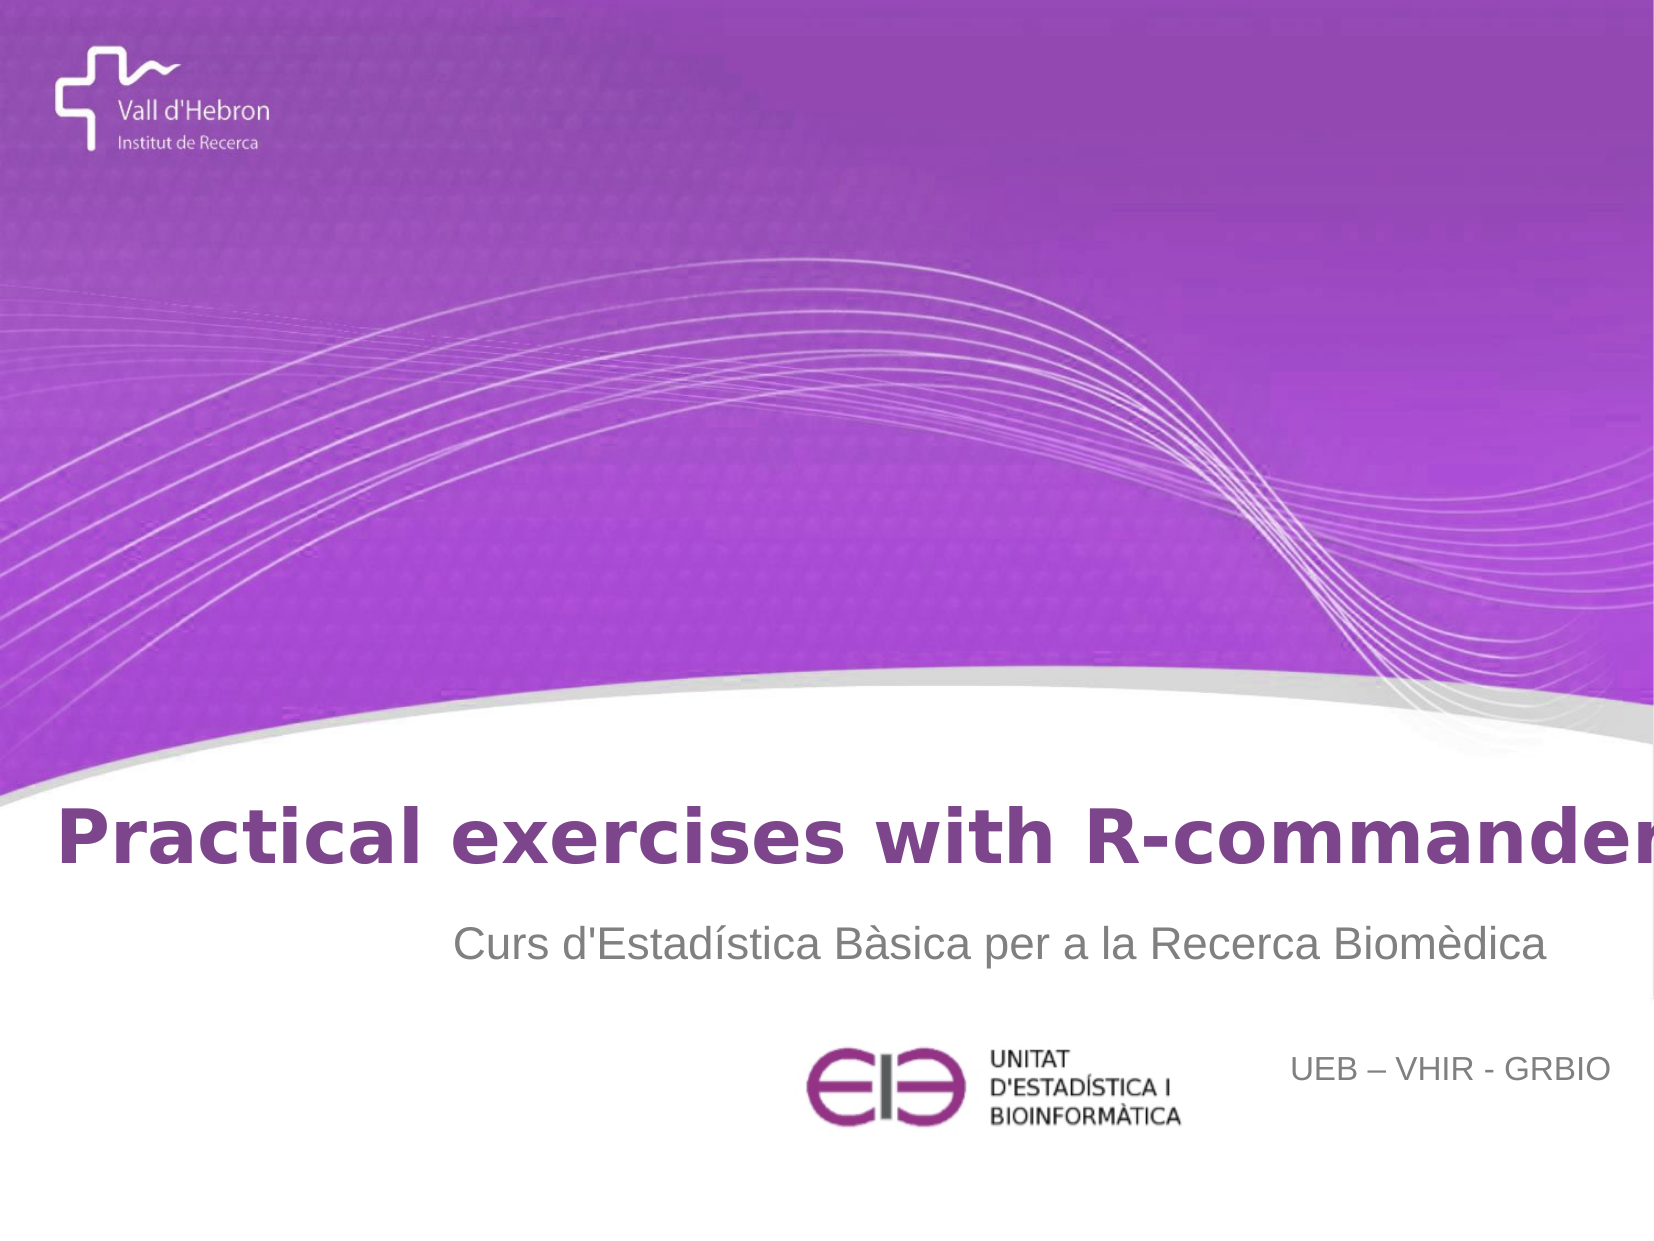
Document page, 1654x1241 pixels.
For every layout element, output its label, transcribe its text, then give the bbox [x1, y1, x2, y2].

text_box Curs d'Estadística Bàsica per a la Recerca Biomèdica [452, 918, 1567, 979]
text_box Practical exercises with R-commander [55, 793, 1654, 896]
picture [0, 0, 1654, 1241]
text_box UEB – VHIR - GRBIO [1290, 1050, 1612, 1094]
